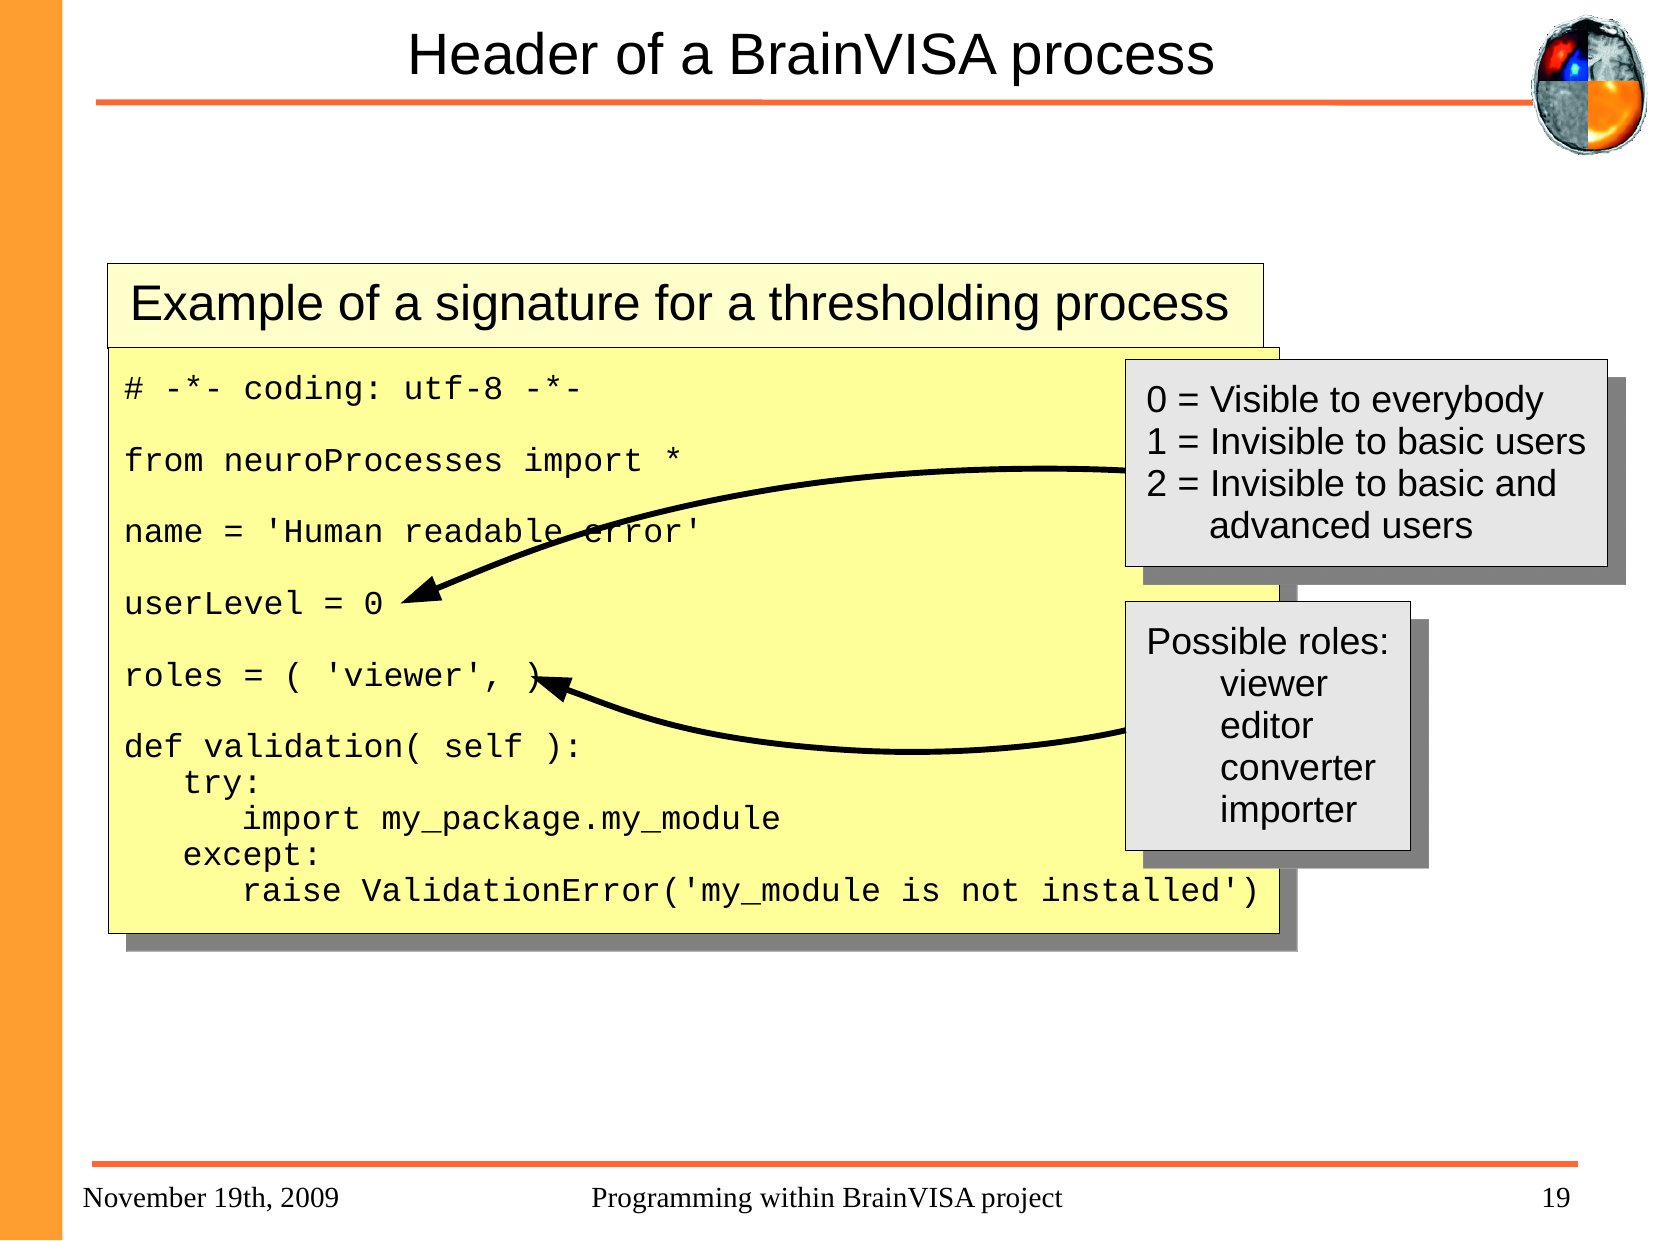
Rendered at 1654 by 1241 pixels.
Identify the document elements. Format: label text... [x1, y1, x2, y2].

text_box 0 = Visible to everybody 1 = Invisible to basic users 2 = Invisible to basic and advanced users [1125, 359, 1607, 567]
text_box # -*- coding: utf-8 -*- from neuroProcesses import * name = 'Human readable error' userLevel = 0 roles = ( 'viewer', ) def validation( self ): try: import my_package.my_module except: raise ValidationError('my_module is not installed') [108, 347, 1280, 934]
text_box Example of a signature for a thresholding process [114, 267, 1251, 339]
text_box [107, 263, 1264, 349]
text_box Possible roles: viewer editor converter importer [1125, 601, 1410, 851]
picture [1530, 14, 1649, 157]
title Header of a BrainVISA process [88, 19, 1536, 89]
